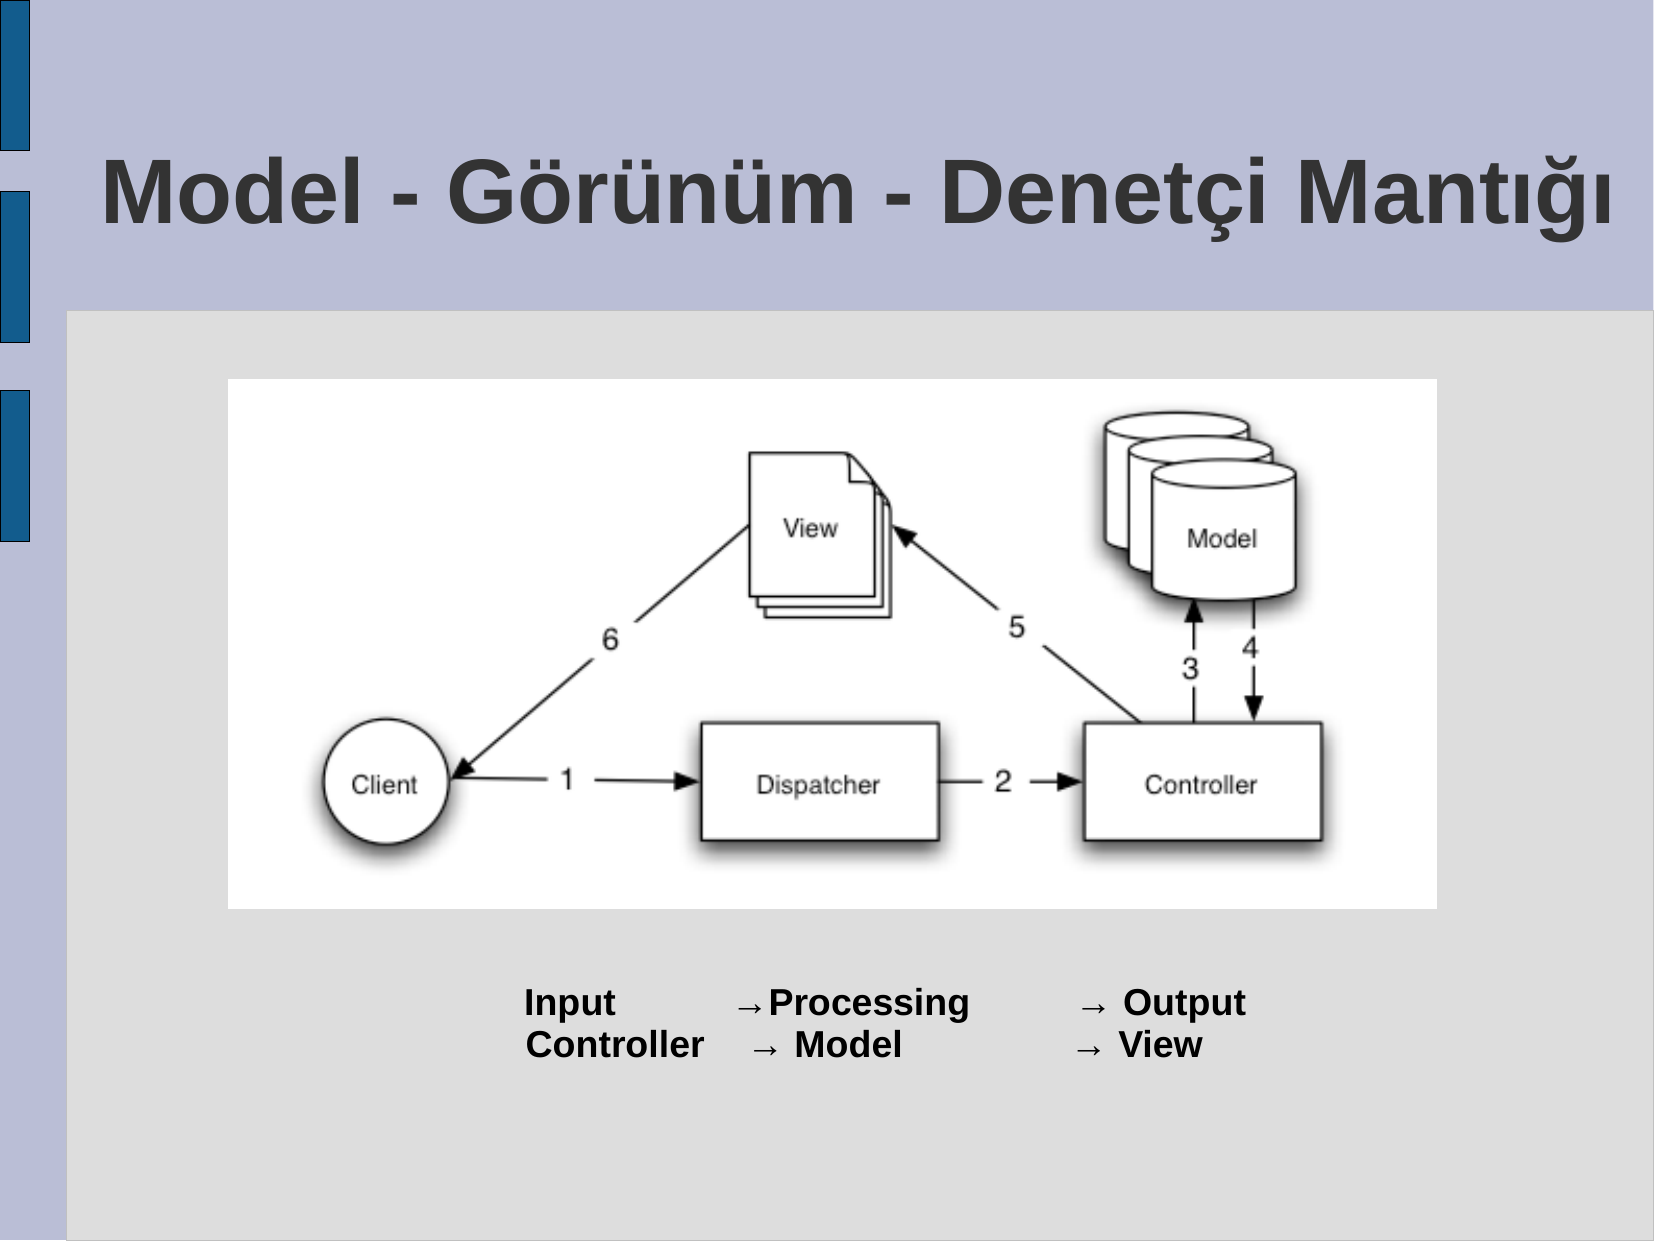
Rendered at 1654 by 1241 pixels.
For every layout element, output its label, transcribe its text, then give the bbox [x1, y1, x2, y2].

title Model - Görünüm - Denetçi Mantığı [88, 88, 1631, 296]
picture [228, 379, 1437, 909]
text_box Input →Processing → Output Controller → Model → View [442, 974, 1329, 1074]
